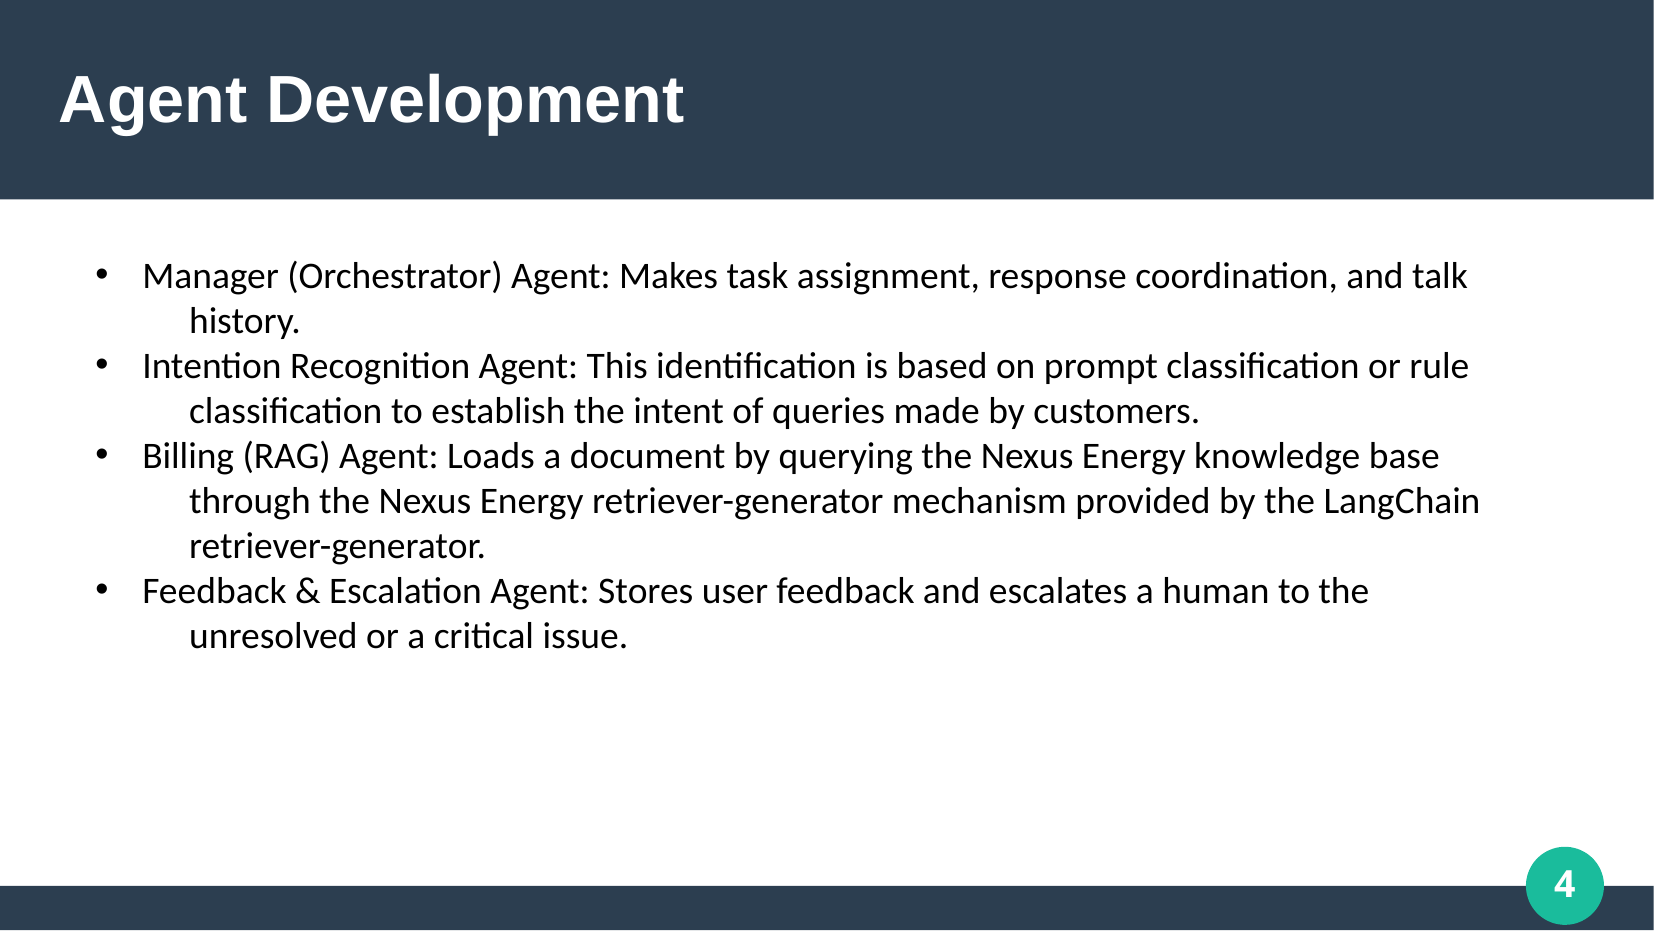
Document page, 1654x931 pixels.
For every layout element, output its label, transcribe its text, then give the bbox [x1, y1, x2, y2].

title Agent Development [59, 37, 1595, 156]
list [59, 243, 1595, 901]
text_box Manager (Orchestrator) Agent: Makes task assignment, response coordination, and talk history. Intention Recognition Agent: This identification is based on prompt classification or rule classification to establish the intent of queries made by customers. Billing (RAG) Agent: Loads a document by querying the Nexus Energy knowledge base through the Nexus Energy retriever-generator mechanism provided by the LangChain retriever-generator. Feedback & Escalation Agent: Stores user feedback and escalates a human to the unresolved or a critical issue. [80, 243, 1546, 668]
text_box [1505, 848, 1625, 923]
